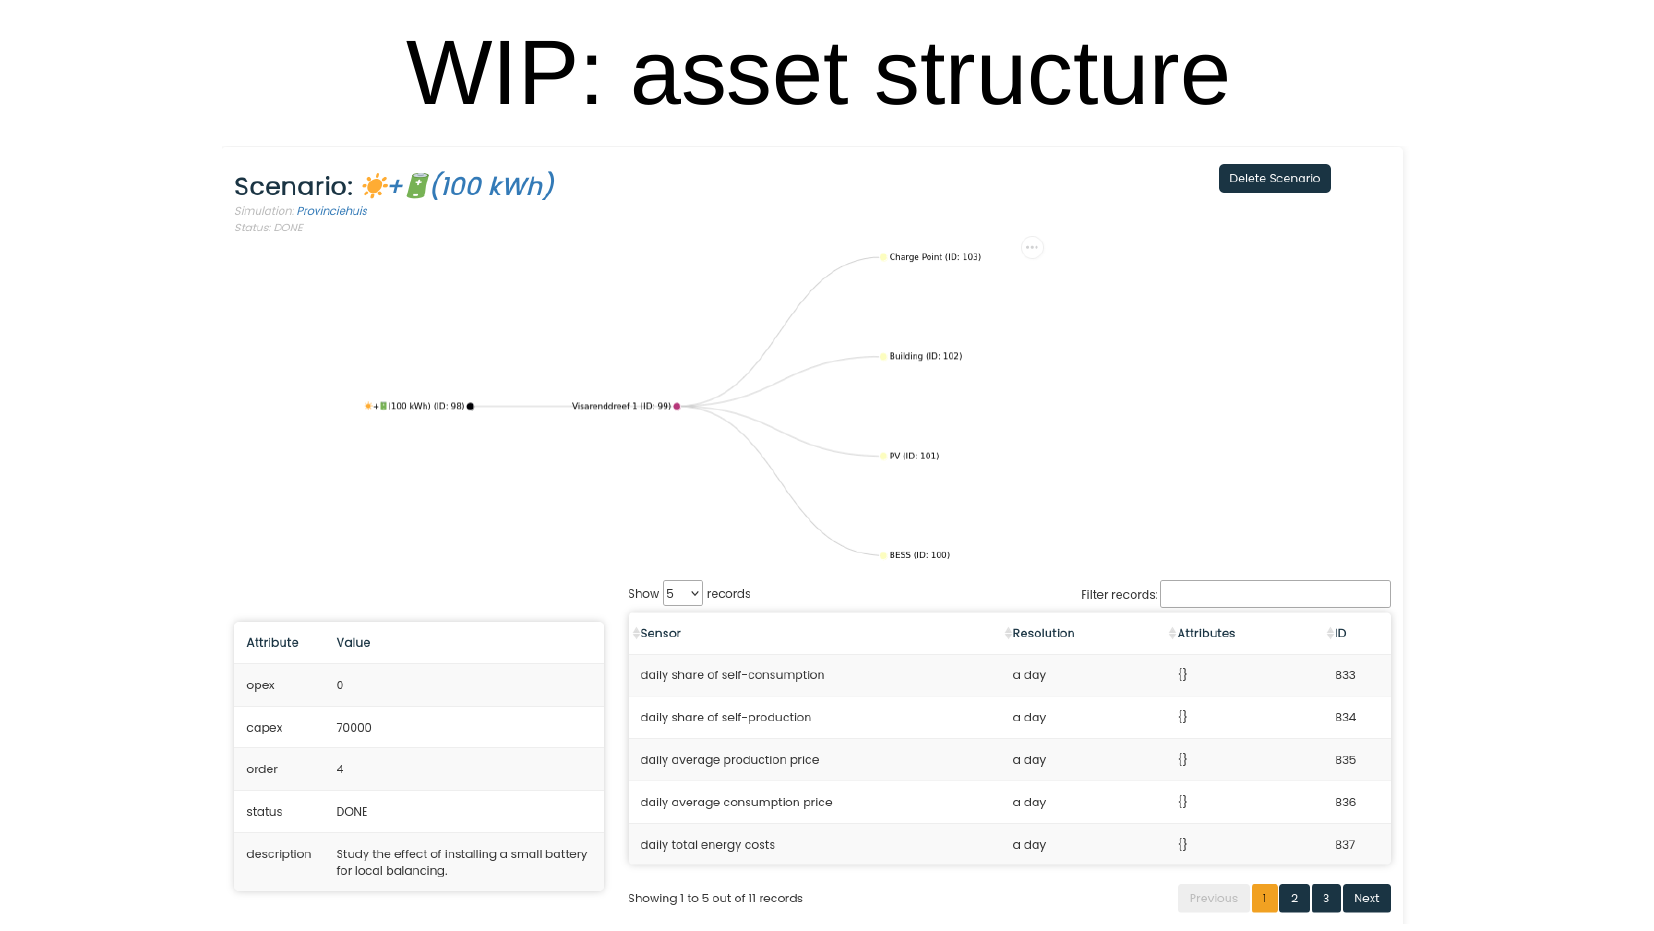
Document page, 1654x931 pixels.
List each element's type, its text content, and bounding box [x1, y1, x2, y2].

picture [222, 146, 1444, 924]
title WIP: asset structure [75, 0, 1564, 151]
